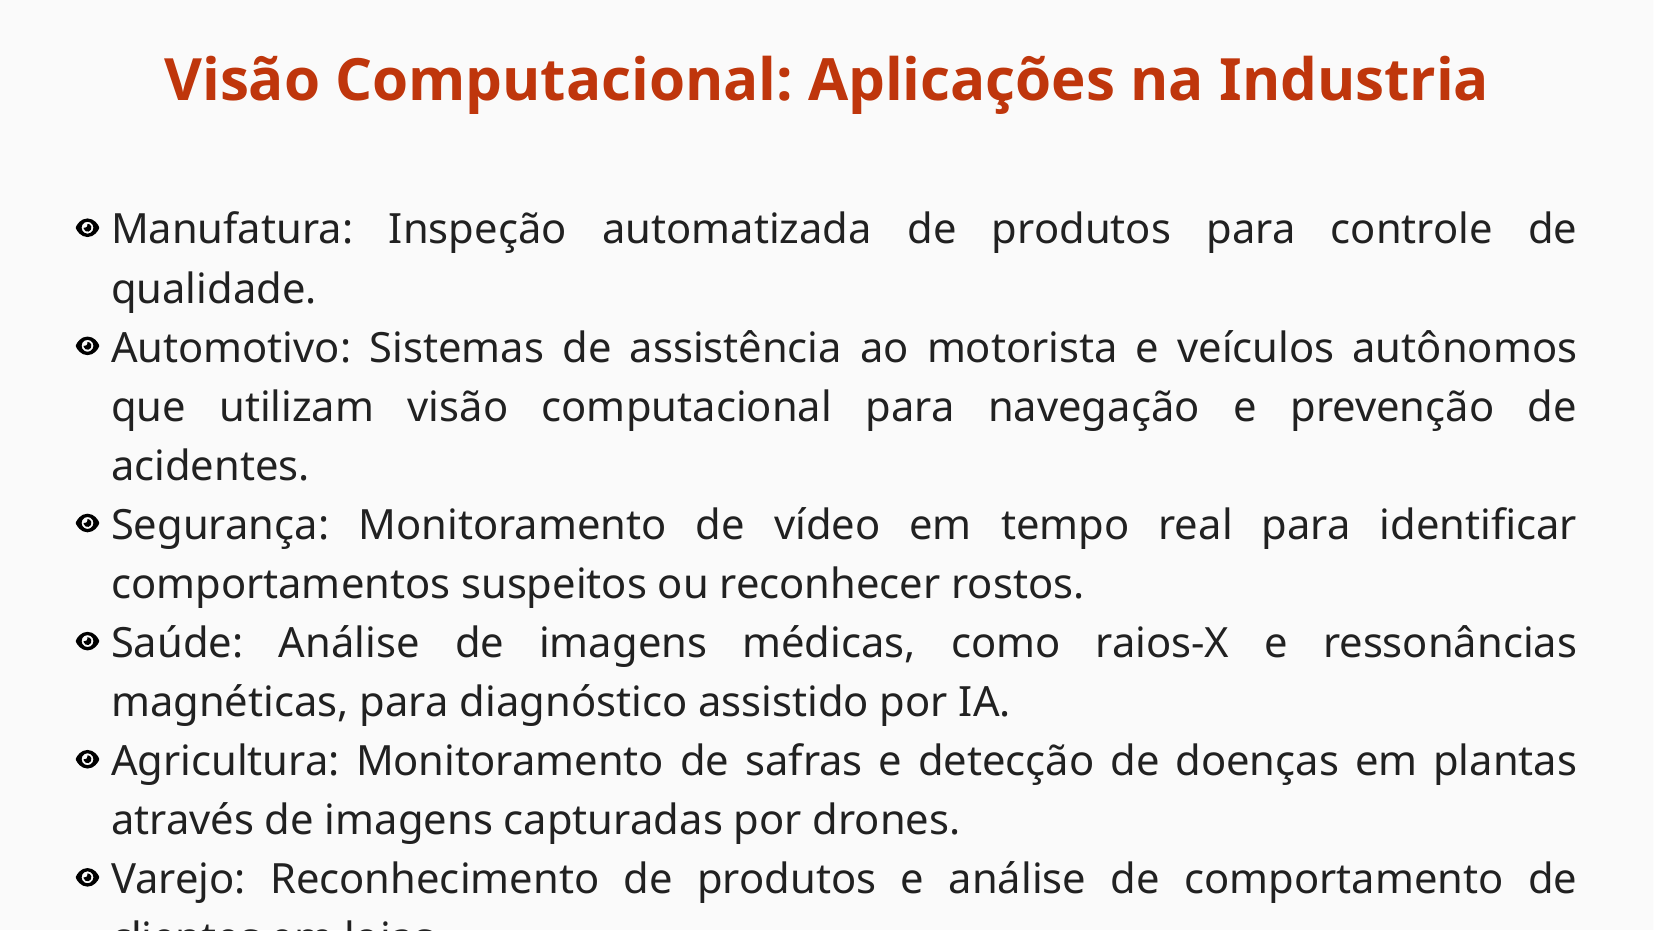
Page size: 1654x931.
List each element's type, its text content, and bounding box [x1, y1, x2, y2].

title Visão Computacional: Aplicações na Industria [82, 37, 1571, 119]
subtitle Manufatura: Inspeção automatizada de produtos para controle de qualidade. Automotivo: Sistemas de assistência ao motorista e veículos autônomos que utilizam visão computacional para navegação e prevenção de acidentes. Segurança: Monitoramento de vídeo em tempo real para identificar comportamentos suspeitos ou reconhecer rostos. Saúde: Análise de imagens médicas, como raios-X e ressonâncias magnéticas, para diagnóstico assistido por IA. Agricultura: Monitoramento de safras e detecção de doenças em plantas através de imagens capturadas por drones. Varejo: Reconhecimento de produtos e análise de comportamento de clientes em lojas. [75, 197, 1578, 827]
